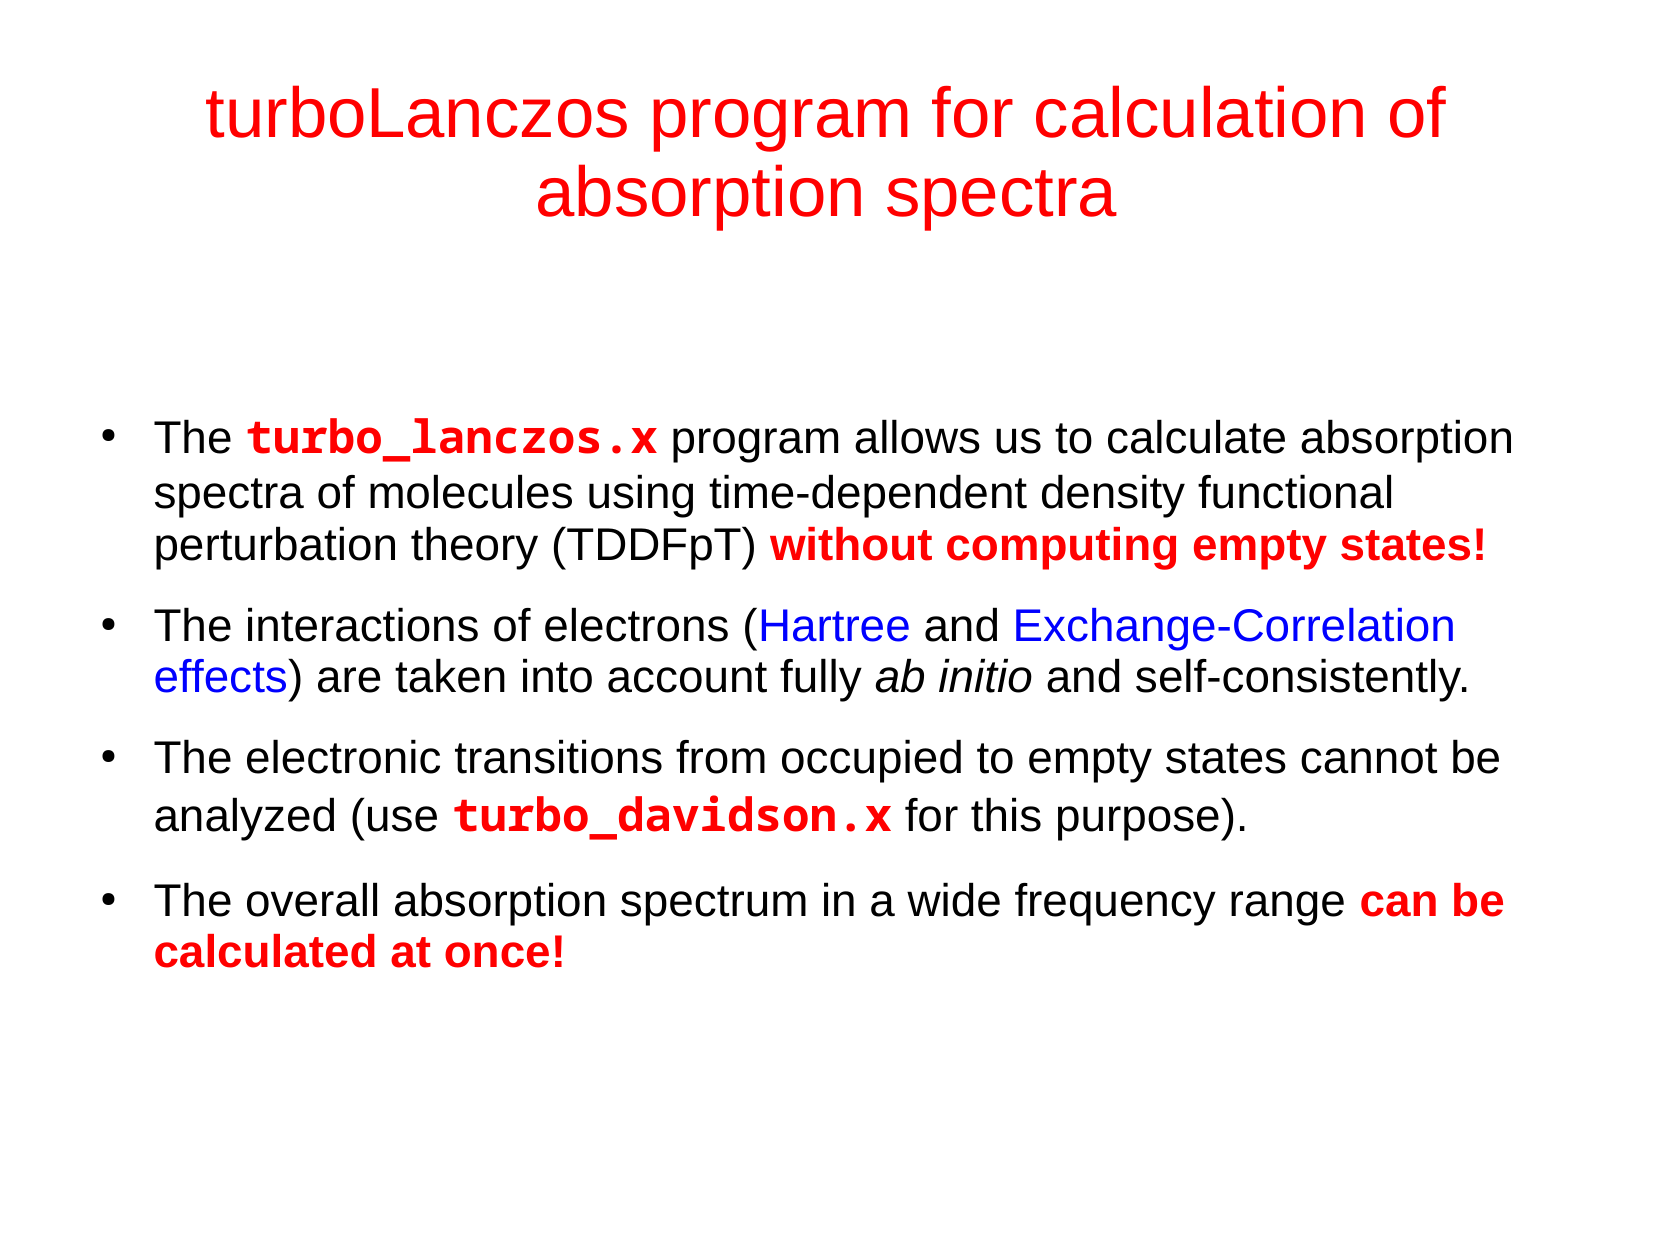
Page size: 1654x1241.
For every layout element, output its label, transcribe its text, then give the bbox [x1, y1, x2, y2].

list The turbo_lanczos.x program allows us to calculate absorption spectra of molecules using time-dependent density functional perturbation theory (TDDFpT) without computing empty states! The interactions of electrons (Hartree and Exchange-Correlation effects) are taken into account fully ab initio and self-consistently. The electronic transitions from occupied to empty states cannot be analyzed (use turbo_davidson.x for this purpose). The overall absorption spectrum in a wide frequency range can be calculated at once! [82, 405, 1571, 1040]
title turboLanczos program for calculation of absorption spectra [82, 49, 1571, 257]
